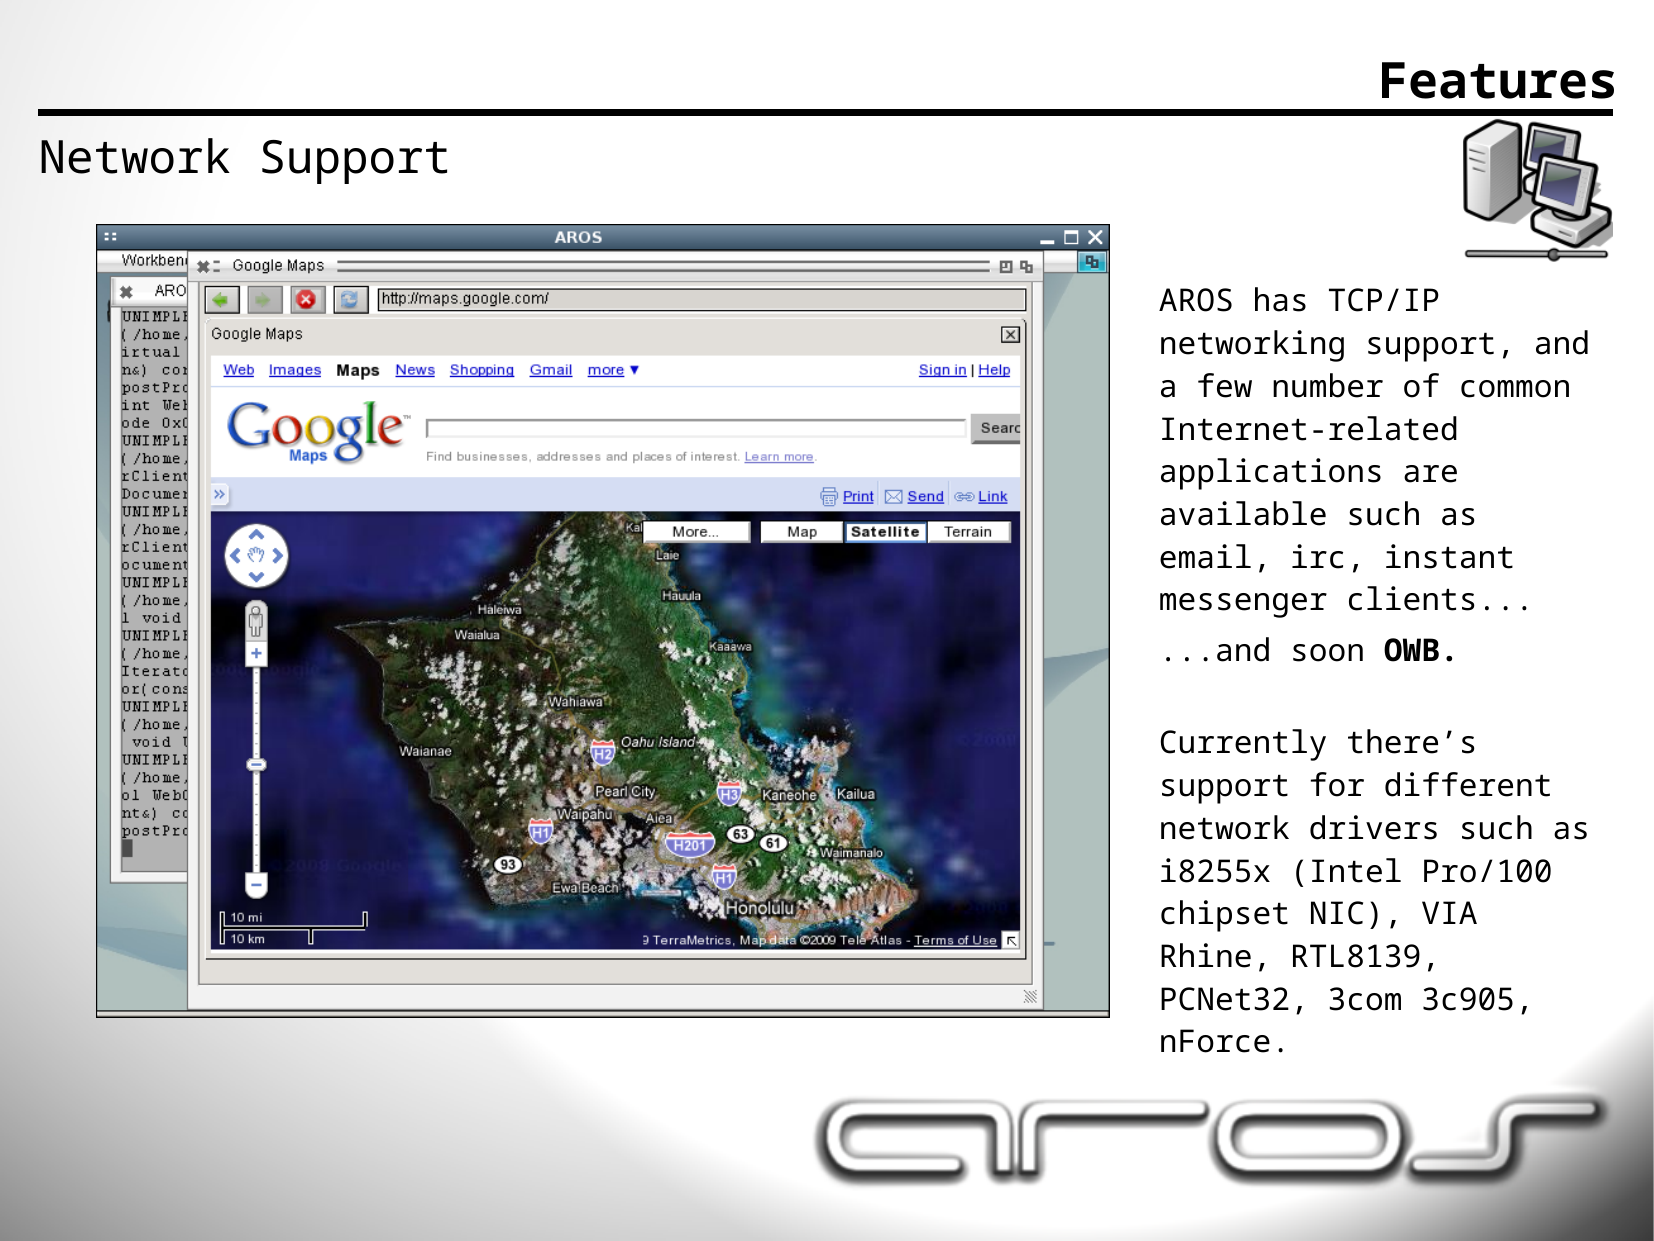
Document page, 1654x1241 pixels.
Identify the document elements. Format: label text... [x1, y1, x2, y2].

text_box Features [1363, 37, 1637, 103]
text_box AROS has TCP/IP networking support, and a few number of common Internet-related applications are available such as email, irc, instant messenger clients... ...and soon OWB. Currently there’s support for different network drivers such as i8255x (Intel Pro/100 chipset NIC), VIA Rhine, RTL8139, PCNet32, 3com 3c905, nForce. [1144, 270, 1620, 896]
text_box Network Support [23, 116, 467, 178]
picture [0, 0, 1654, 1241]
